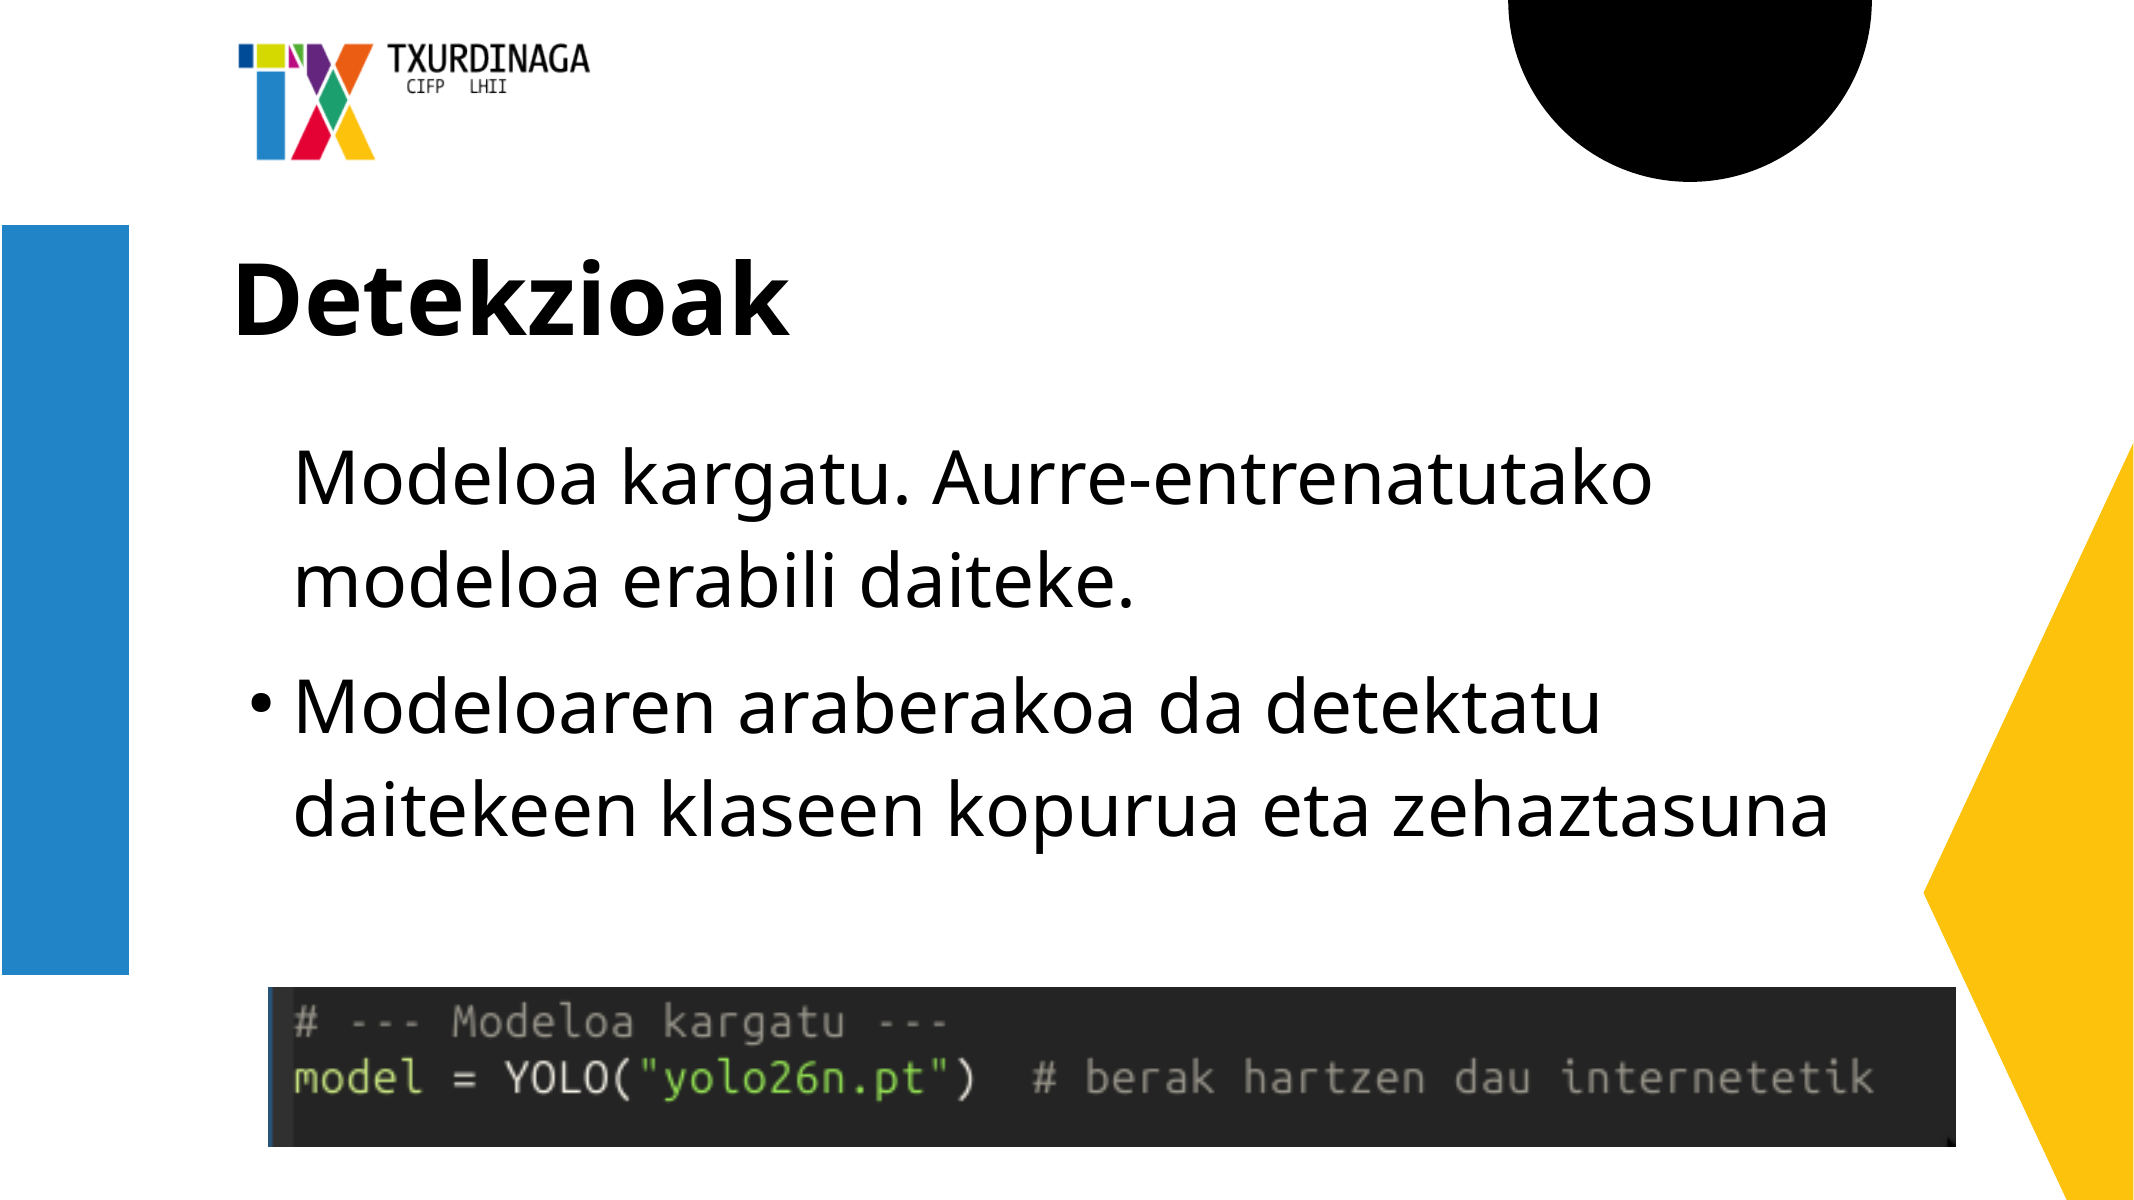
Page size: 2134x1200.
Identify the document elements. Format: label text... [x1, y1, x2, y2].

title Detekzioak [230, 192, 1869, 400]
picture [268, 987, 1956, 1147]
list Modeloa kargatu. Aurre-entrenatutako modeloa erabili daiteke. Modeloaren araberakoa da detektatu daitekeen klaseen kopurua eta zehaztasuna [233, 425, 1872, 951]
picture [230, 36, 599, 168]
